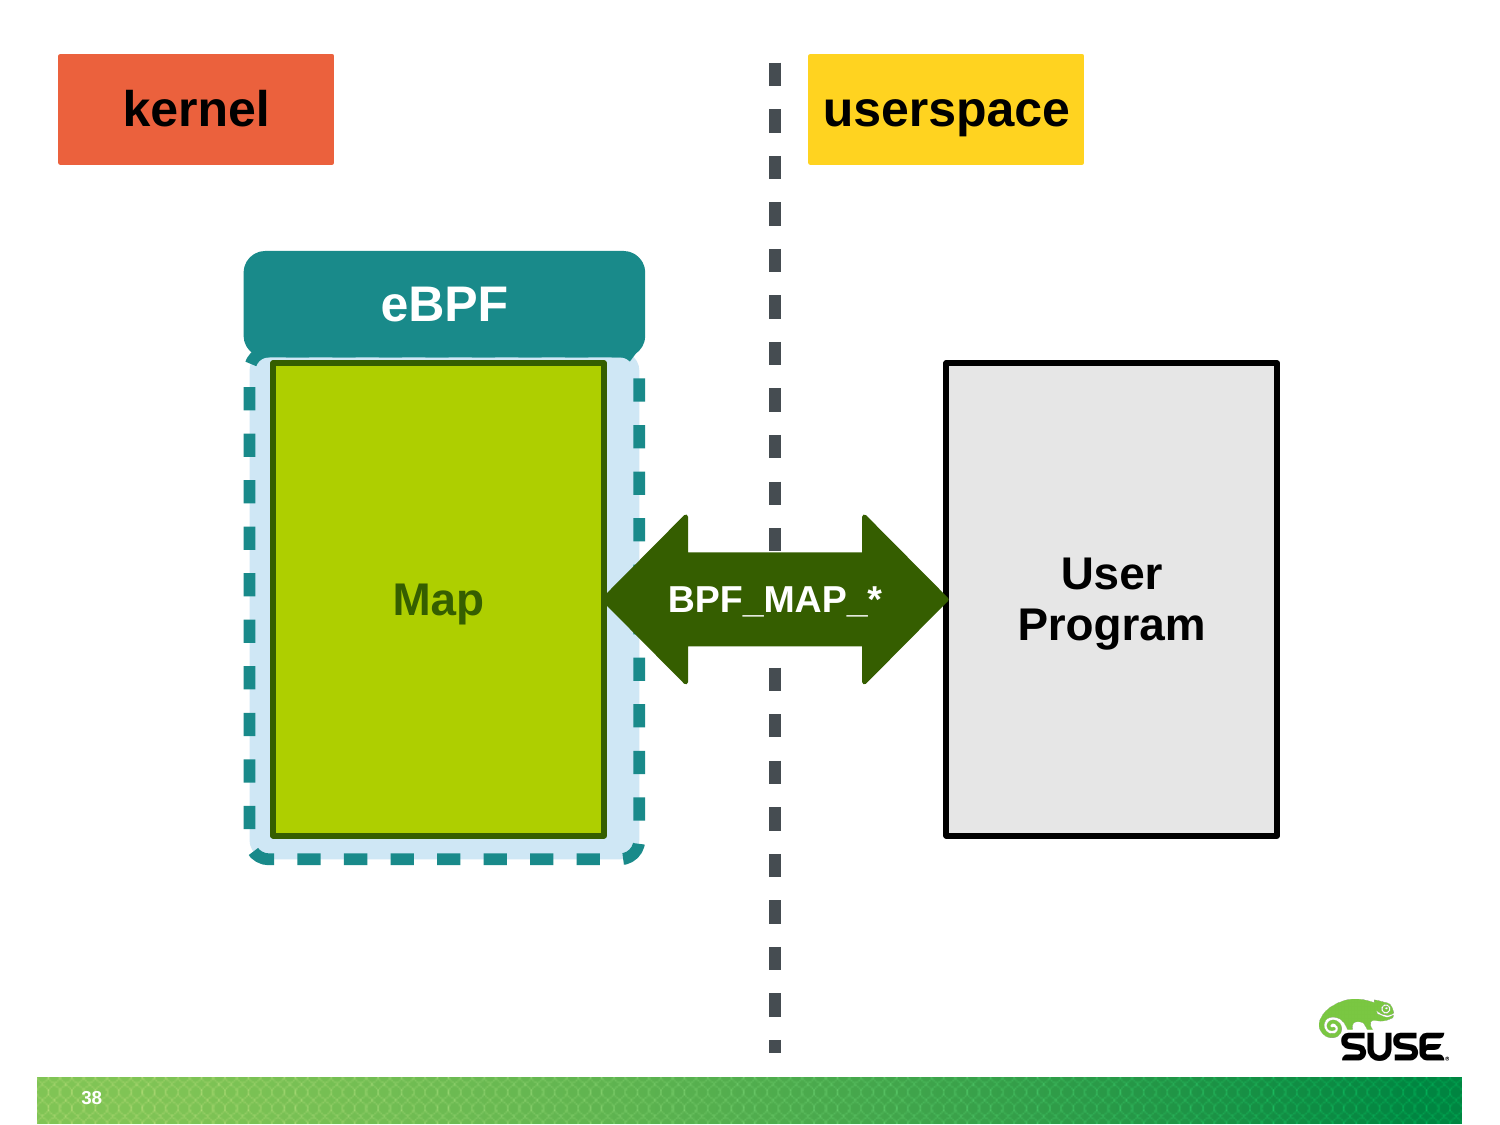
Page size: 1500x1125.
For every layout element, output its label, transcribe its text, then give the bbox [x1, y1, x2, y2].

text_box [249, 352, 640, 860]
text_box BPF_MAP_* [603, 516, 947, 683]
picture [37, 1077, 1462, 1124]
text_box Map [273, 363, 604, 836]
text_box kernel [60, 56, 333, 163]
text_box eBPF [249, 256, 640, 352]
picture [1319, 999, 1449, 1061]
text_box User Program [946, 363, 1278, 836]
text_box userspace [810, 56, 1083, 163]
